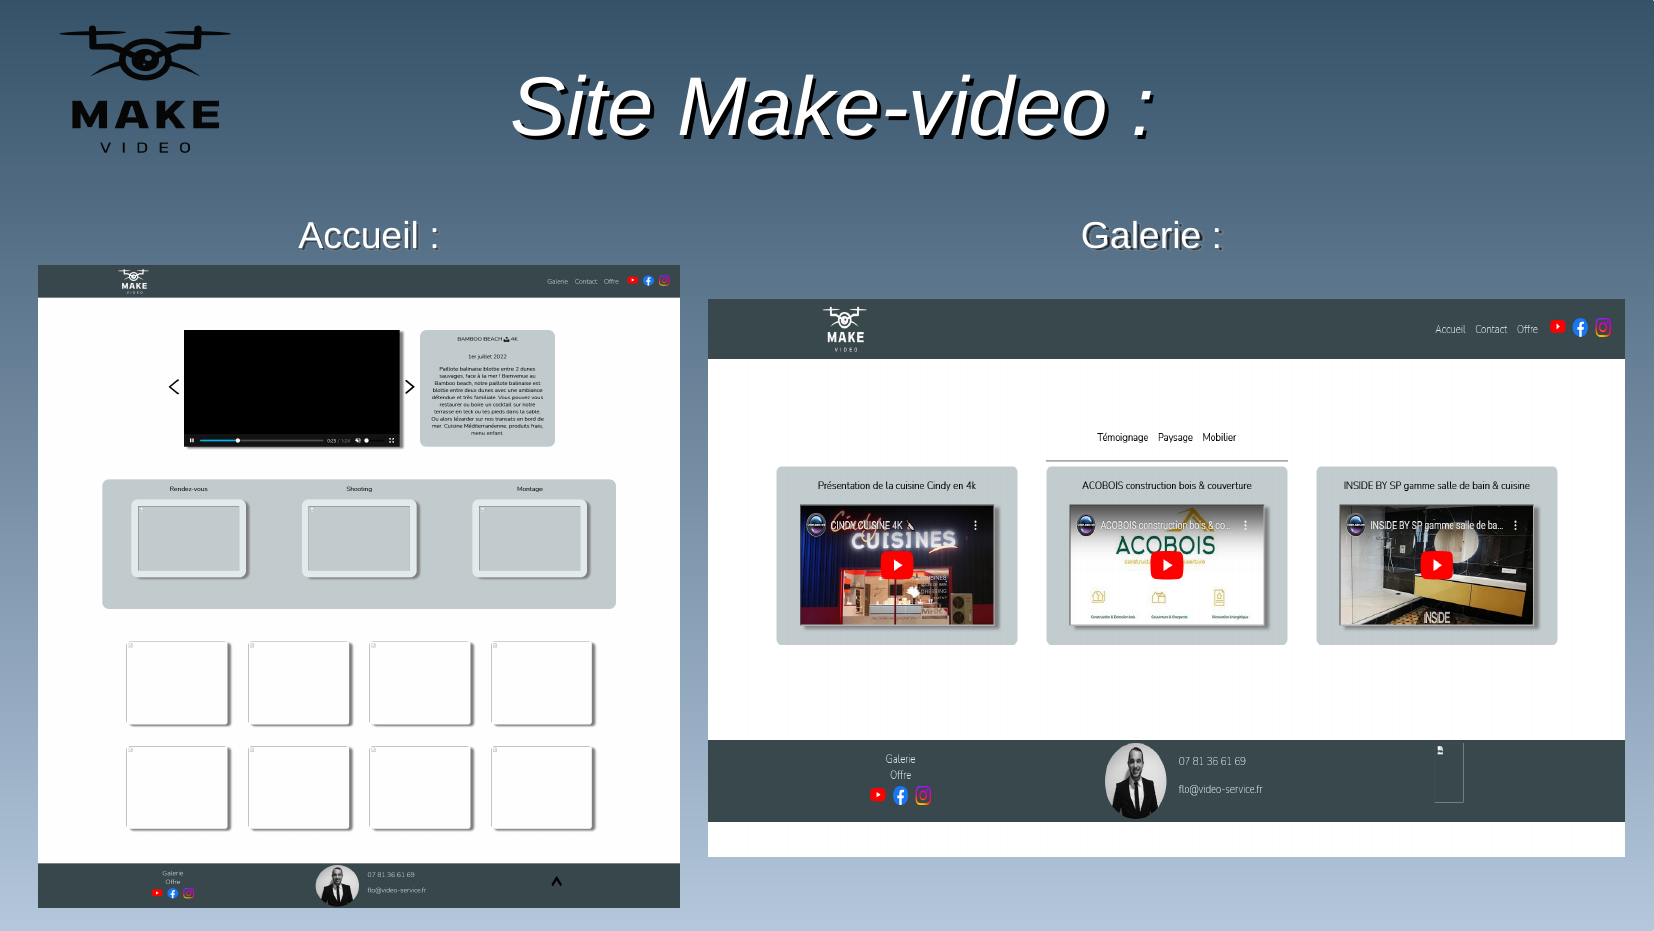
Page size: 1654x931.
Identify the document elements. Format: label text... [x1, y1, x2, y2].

picture [38, 265, 680, 908]
picture [29, 16, 266, 207]
title Site Make-video : [266, 29, 1400, 185]
text_box Galerie : [826, 206, 1477, 264]
picture [708, 299, 1625, 857]
text_box Accueil : [118, 206, 621, 264]
